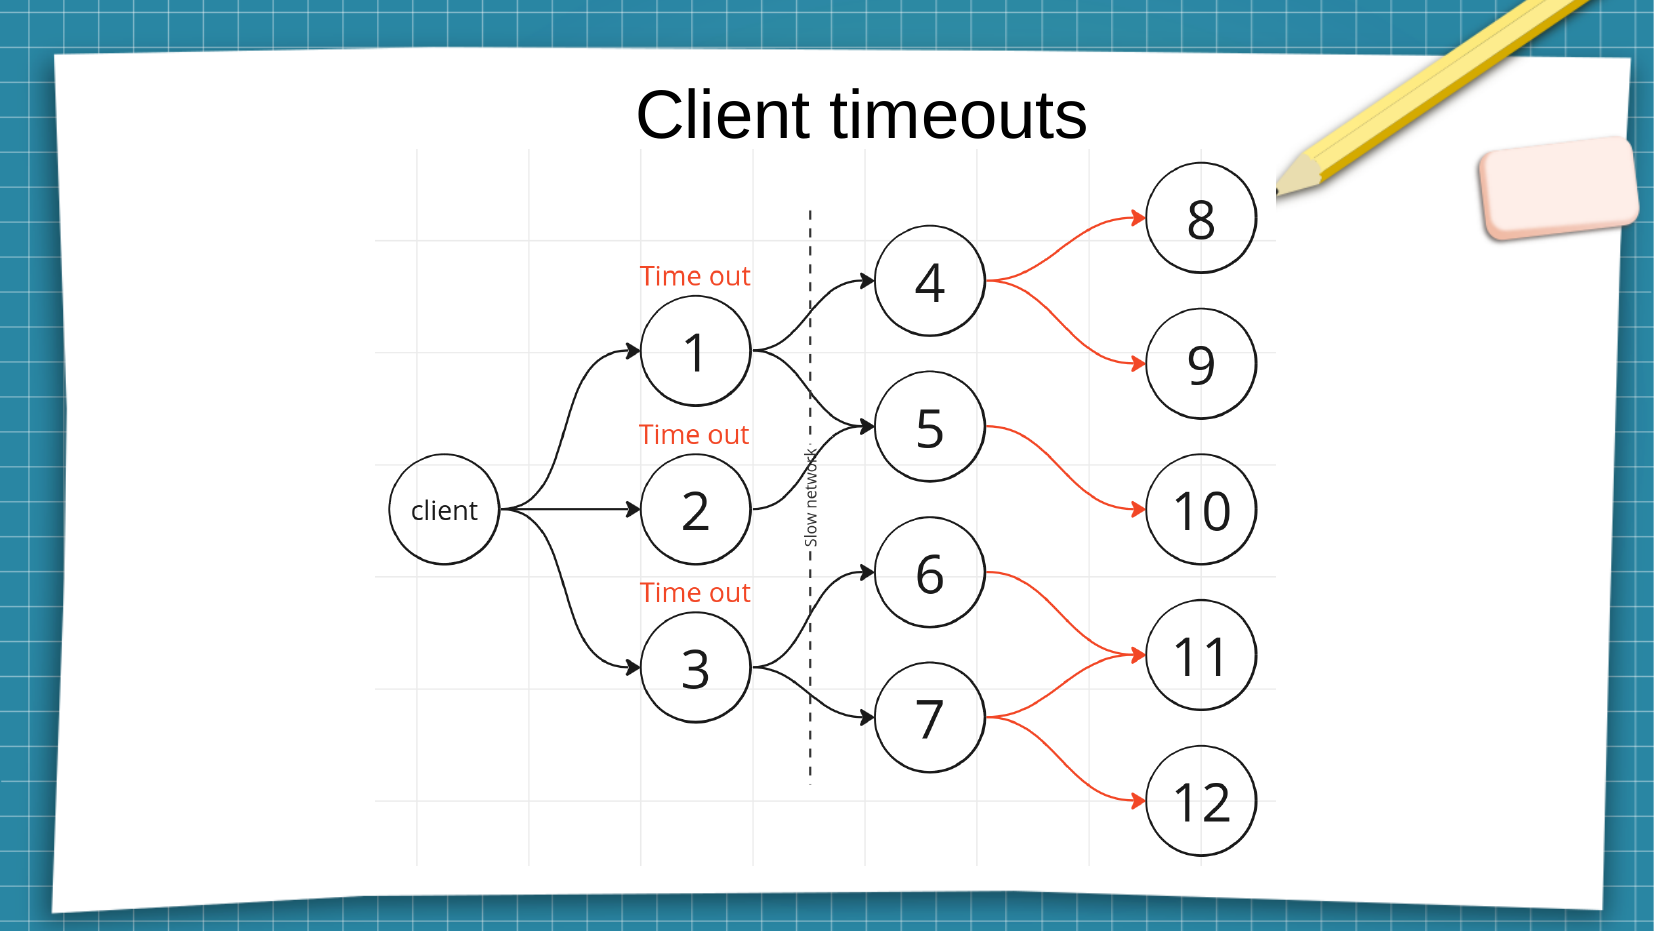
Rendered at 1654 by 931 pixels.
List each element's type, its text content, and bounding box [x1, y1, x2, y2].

title Client timeouts [82, 37, 1571, 193]
picture [0, 0, 1654, 931]
